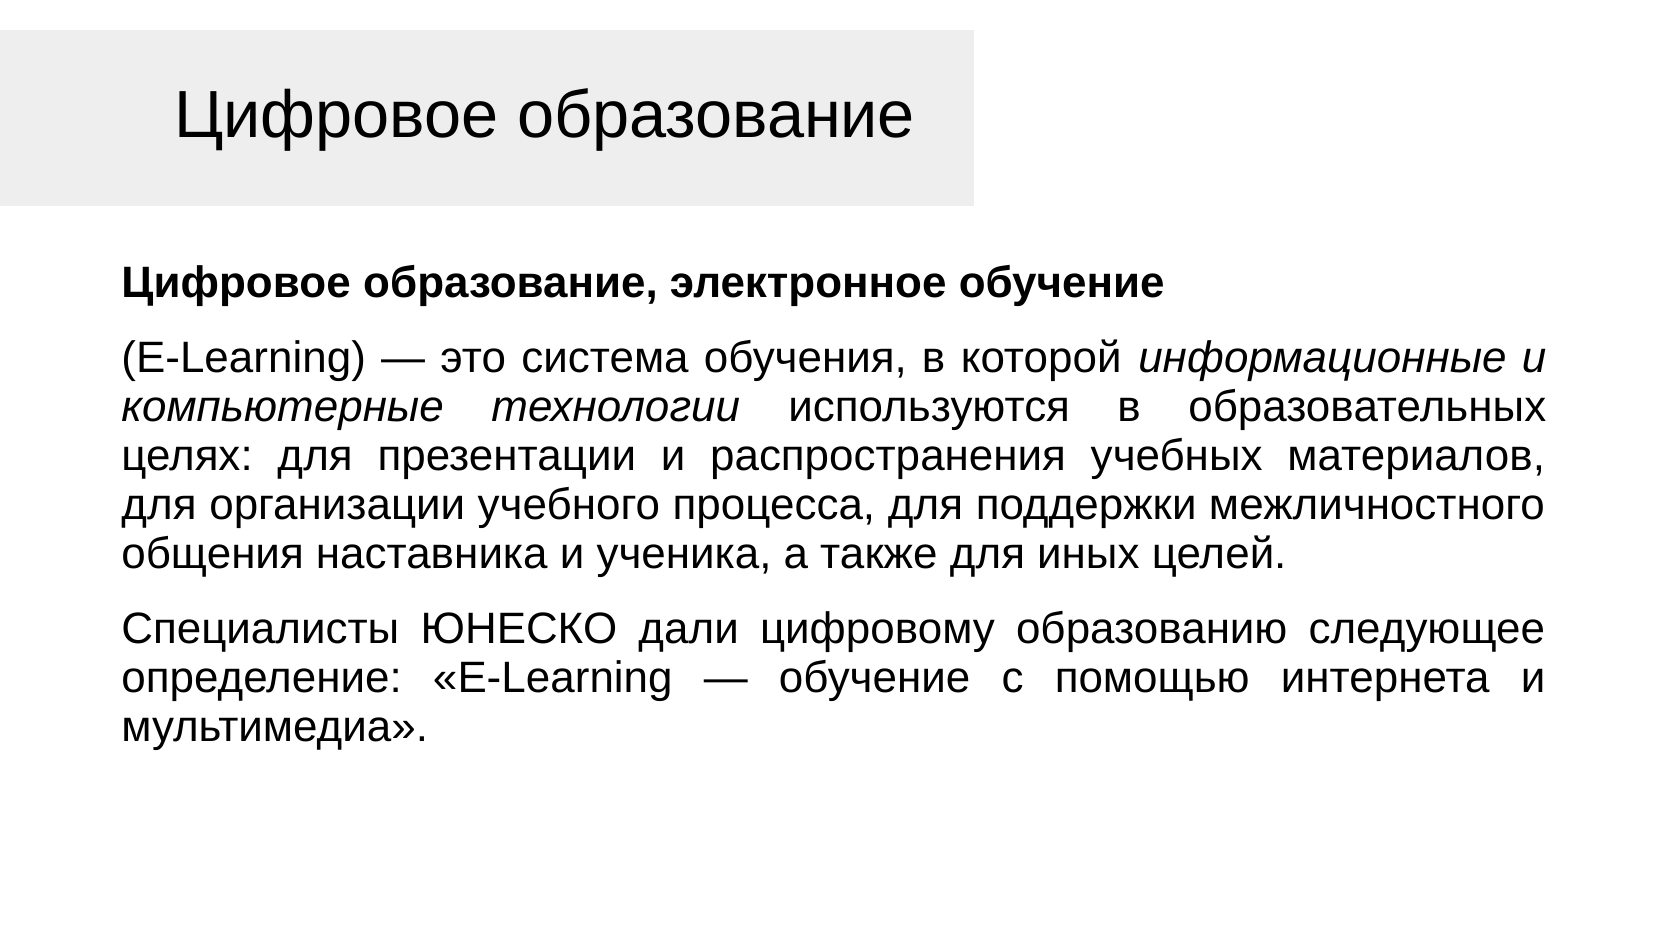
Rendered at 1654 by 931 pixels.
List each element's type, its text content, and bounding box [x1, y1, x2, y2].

text_box [0, 29, 975, 207]
title Цифровое образование [82, 37, 916, 193]
list Цифровое образование, электронное обучение (E-Learning) — это система обучения, в которой информационные и компьютерные технологии используются в образовательных целях: для презентации и распространения учебных материалов, для организации учебного процесса, для поддержки межличностного общения наставника и ученика, а также для иных целей. Специалисты ЮНЕСКО дали цифровому образованию следующее определение: «E-Learning — обучение с помощью интернета и мультимедиа». [59, 257, 1548, 798]
